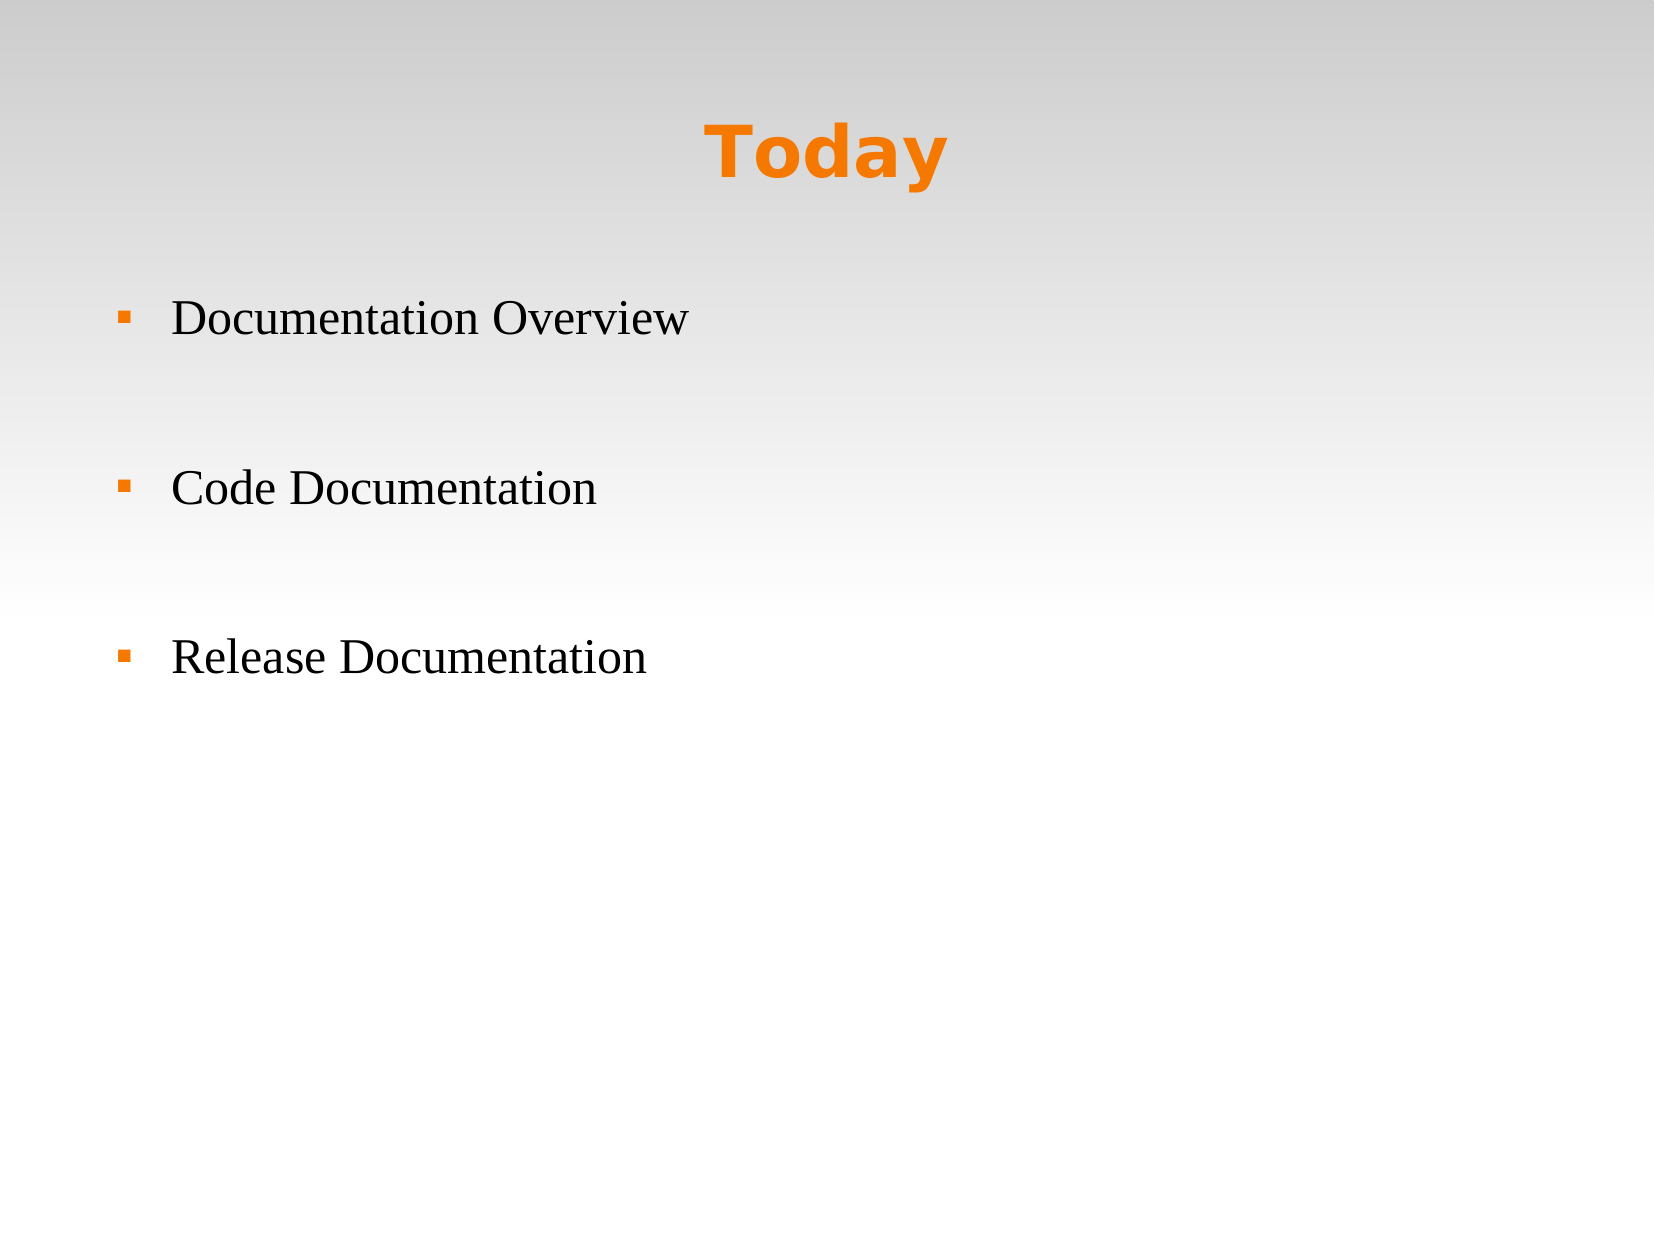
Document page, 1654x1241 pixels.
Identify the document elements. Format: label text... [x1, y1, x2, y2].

title Today [82, 49, 1571, 257]
list Documentation Overview Code Documentation Release Documentation [82, 290, 1571, 1094]
